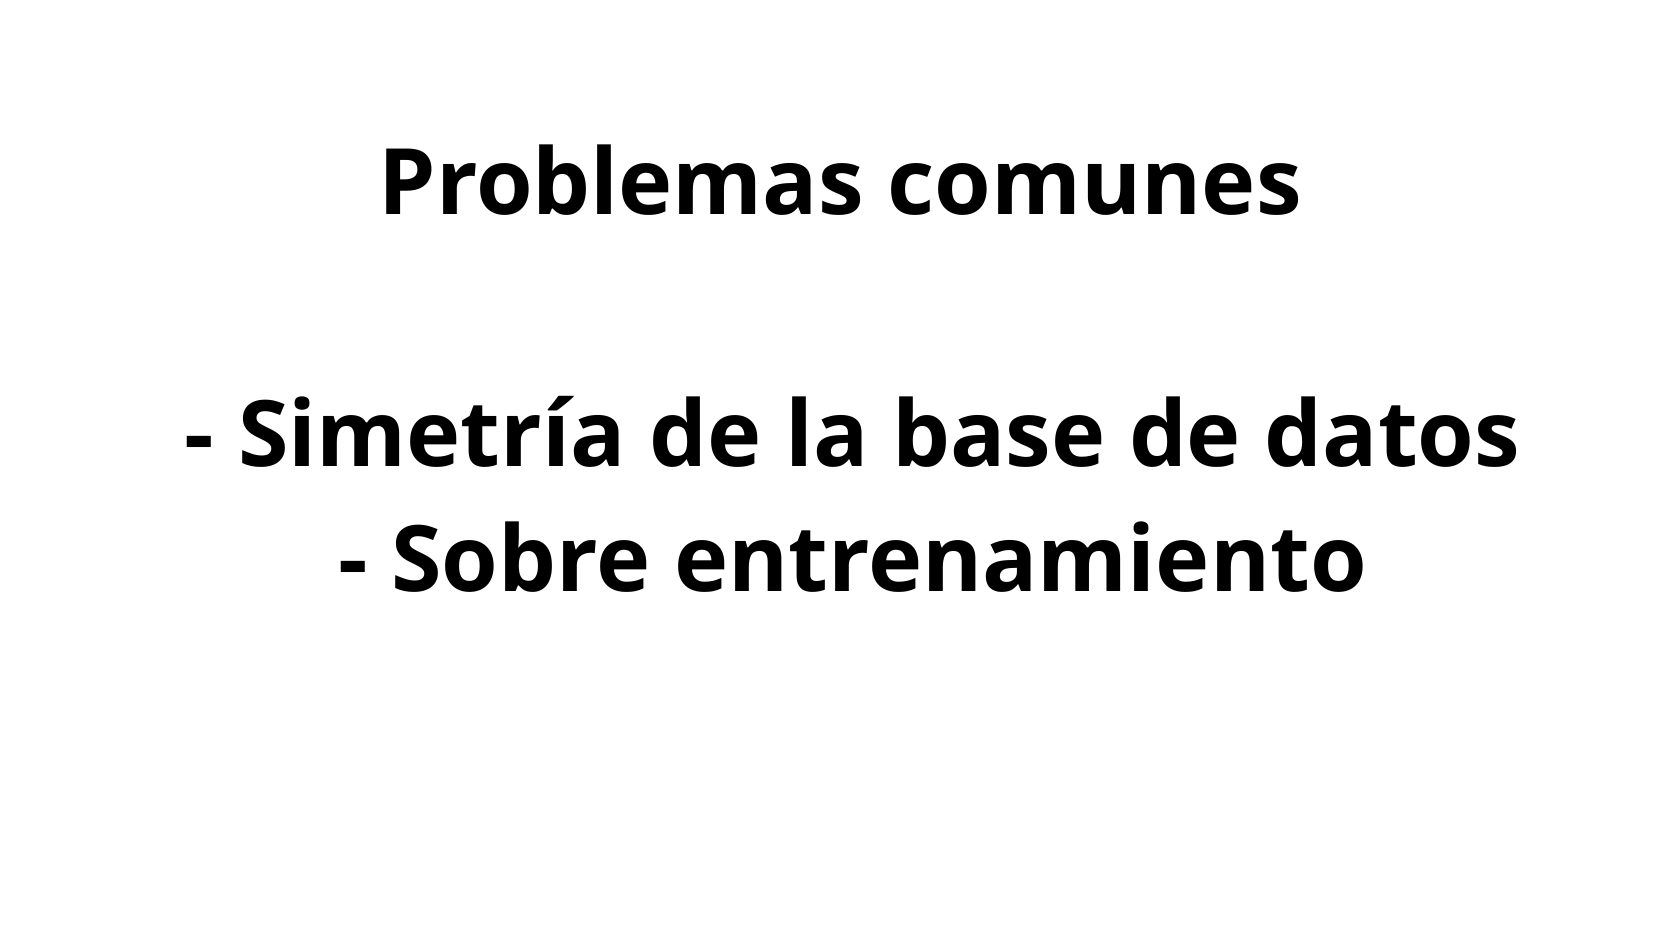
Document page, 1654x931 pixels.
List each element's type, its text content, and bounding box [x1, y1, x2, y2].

text_box - Simetría de la base de datos - Sobre entrenamiento [162, 360, 1544, 596]
text_box Problemas comunes [149, 109, 1531, 279]
